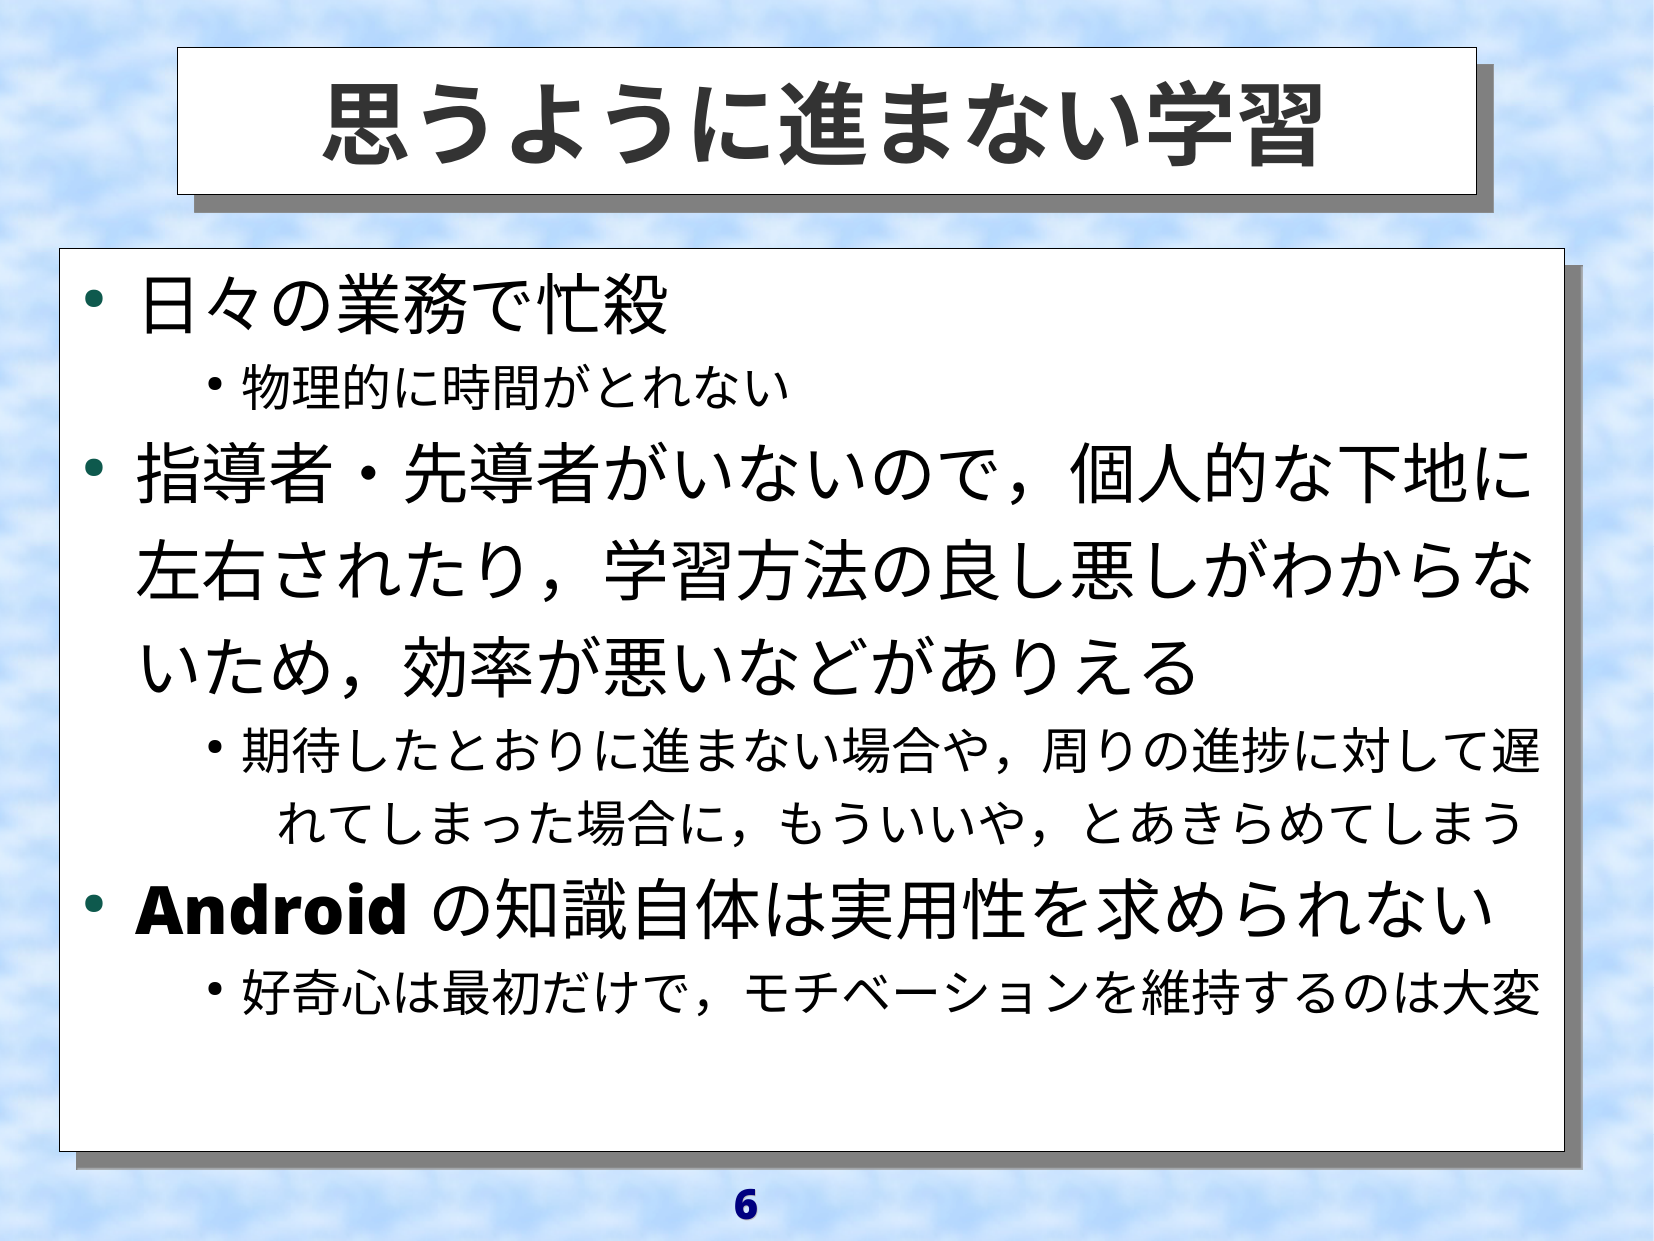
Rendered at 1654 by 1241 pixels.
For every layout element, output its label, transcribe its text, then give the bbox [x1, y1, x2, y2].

picture [0, 0, 1654, 1241]
title 思うように進まない学習 [218, 49, 1430, 187]
list 日々の業務で忙殺 物理的に時間がとれない 指導者・先導者がいないので，個人的な下地に左右されたり，学習方法の良し悪しがわからないため，効率が悪いなどがありえる 期待したとおりに進まない場合や，周りの進捗に対して遅れてしまった場合に，もういいや，とあきらめてしまう Androidの知識自体は実用性を求められない 好奇心は最初だけで，モチベーションを維持するのは大変 [64, 252, 1565, 1108]
